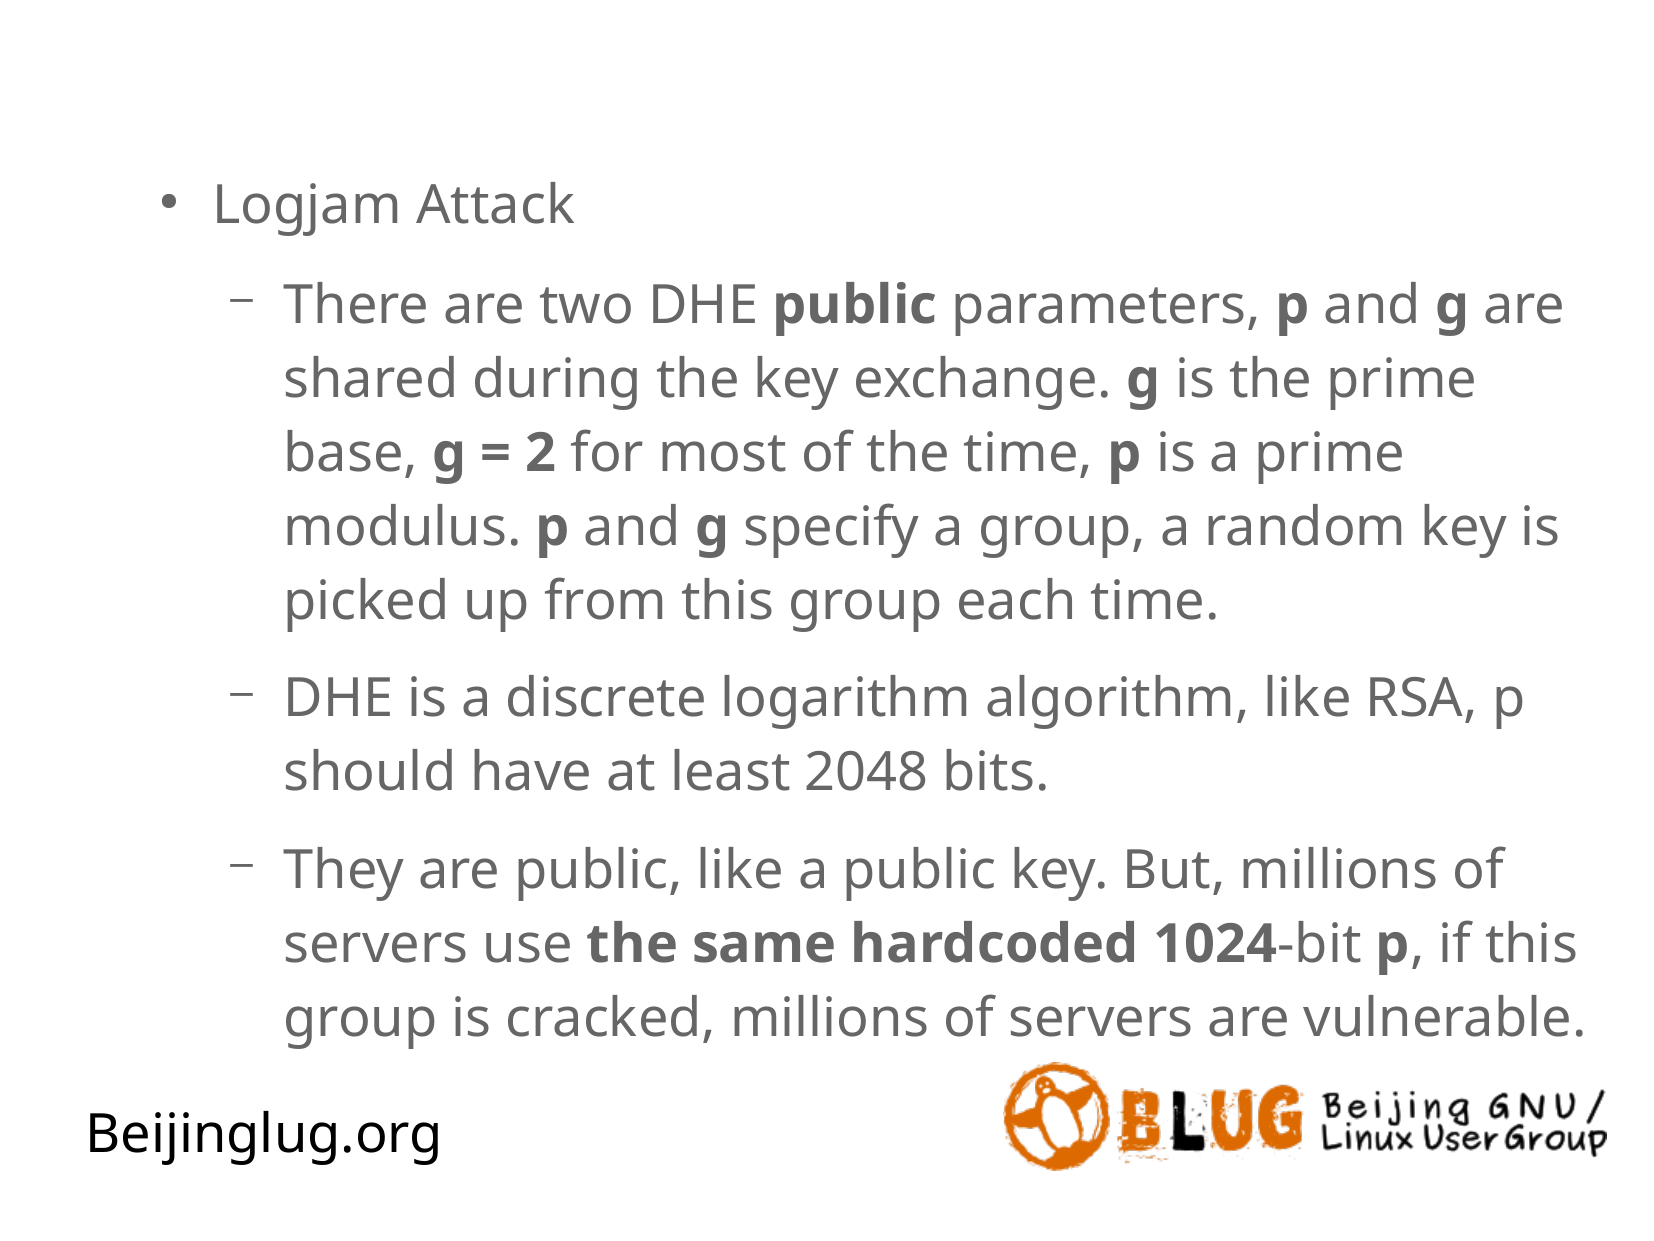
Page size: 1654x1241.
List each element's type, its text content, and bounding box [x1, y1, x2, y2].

picture [1003, 1107, 1607, 1171]
list Logjam Attack There are two DHE public parameters, p and g are shared during the key exchange. g is the prime base, g = 2 for most of the time, p is a prime modulus. p and g specify a group, a random key is picked up from this group each time. DHE is a discrete logarithm algorithm, like RSA, p should have at least 2048 bits. They are public, like a public key. But, millions of servers use the same hardcoded 1024-bit p, if this group is cracked, millions of servers are vulnerable. [141, 165, 1615, 1107]
